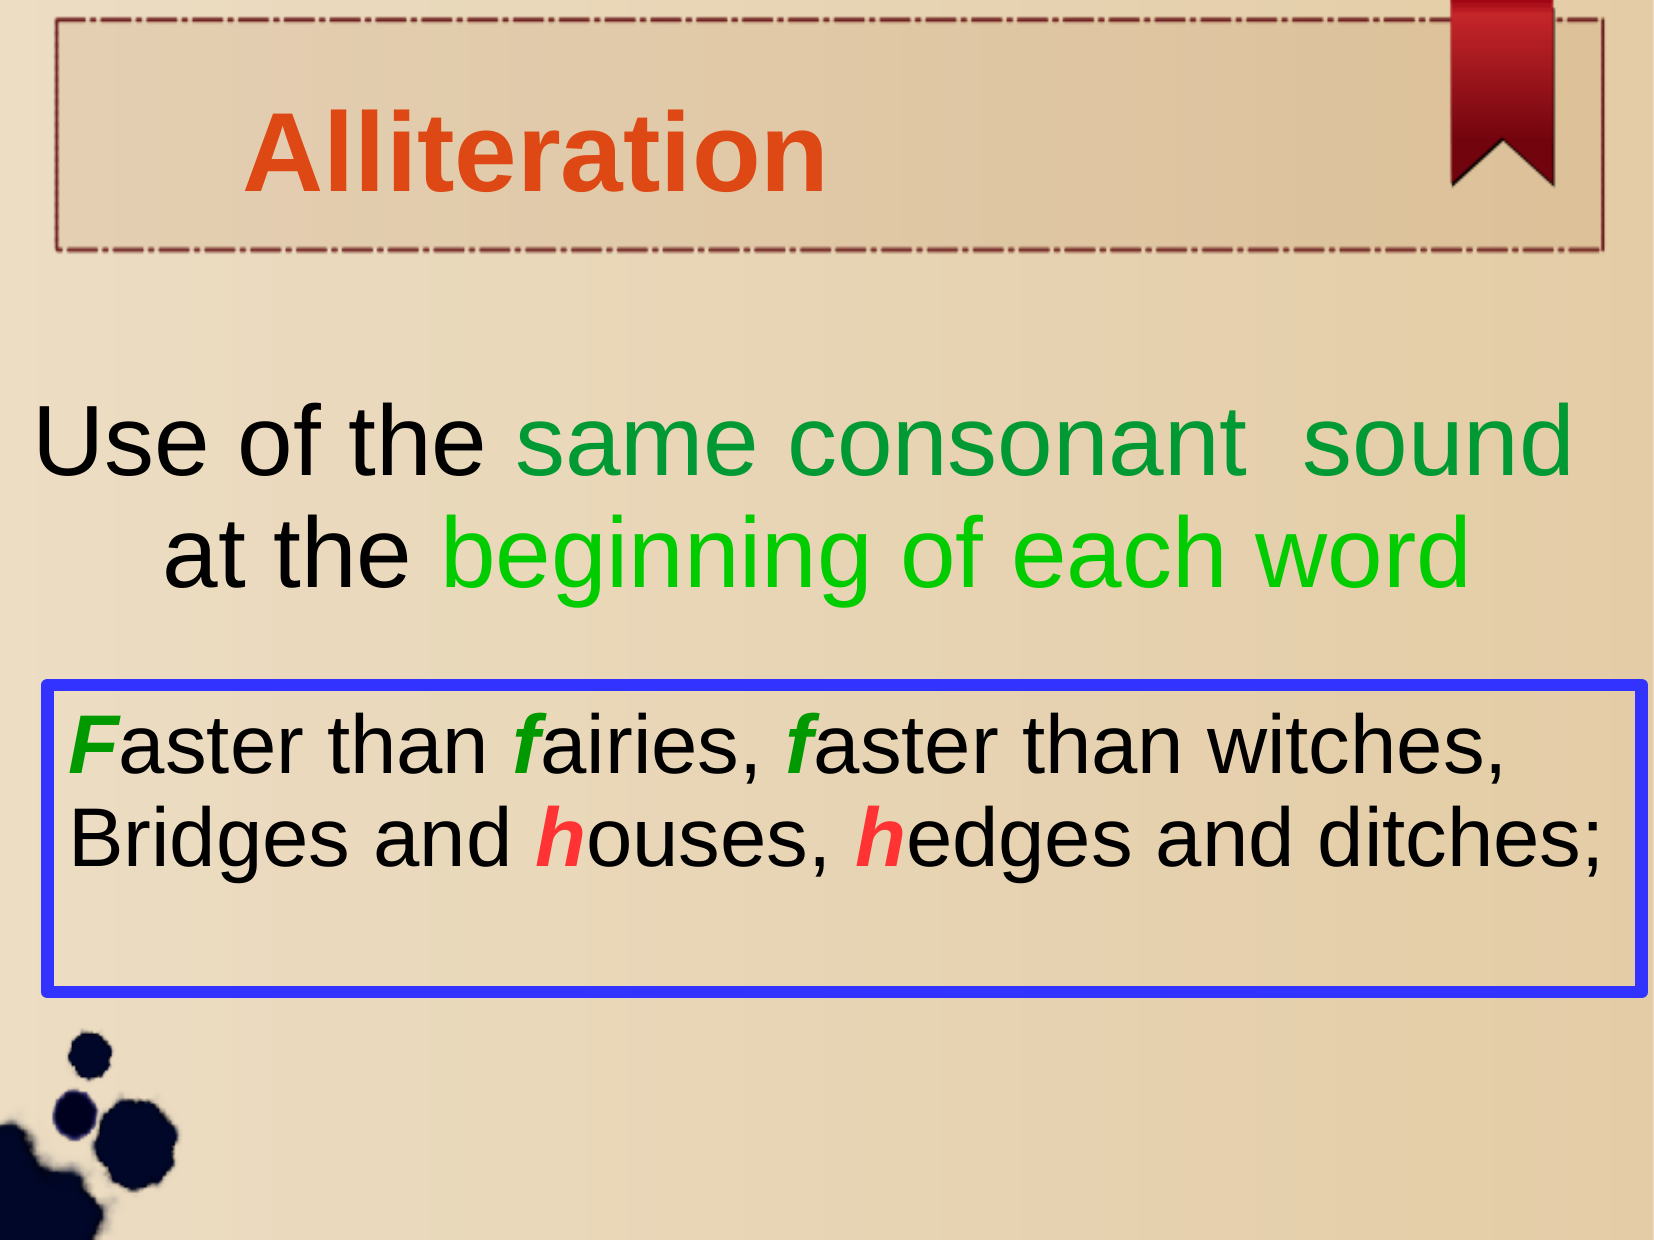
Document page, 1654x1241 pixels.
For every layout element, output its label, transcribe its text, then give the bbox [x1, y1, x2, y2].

text_box Alliteration [129, 82, 1276, 224]
picture [0, 0, 1654, 1240]
text_box Use of the same consonant sound at the beginning of each word [17, 377, 1619, 617]
text_box Faster than fairies, faster than witches, Bridges and houses, hedges and ditches; [47, 685, 1642, 993]
